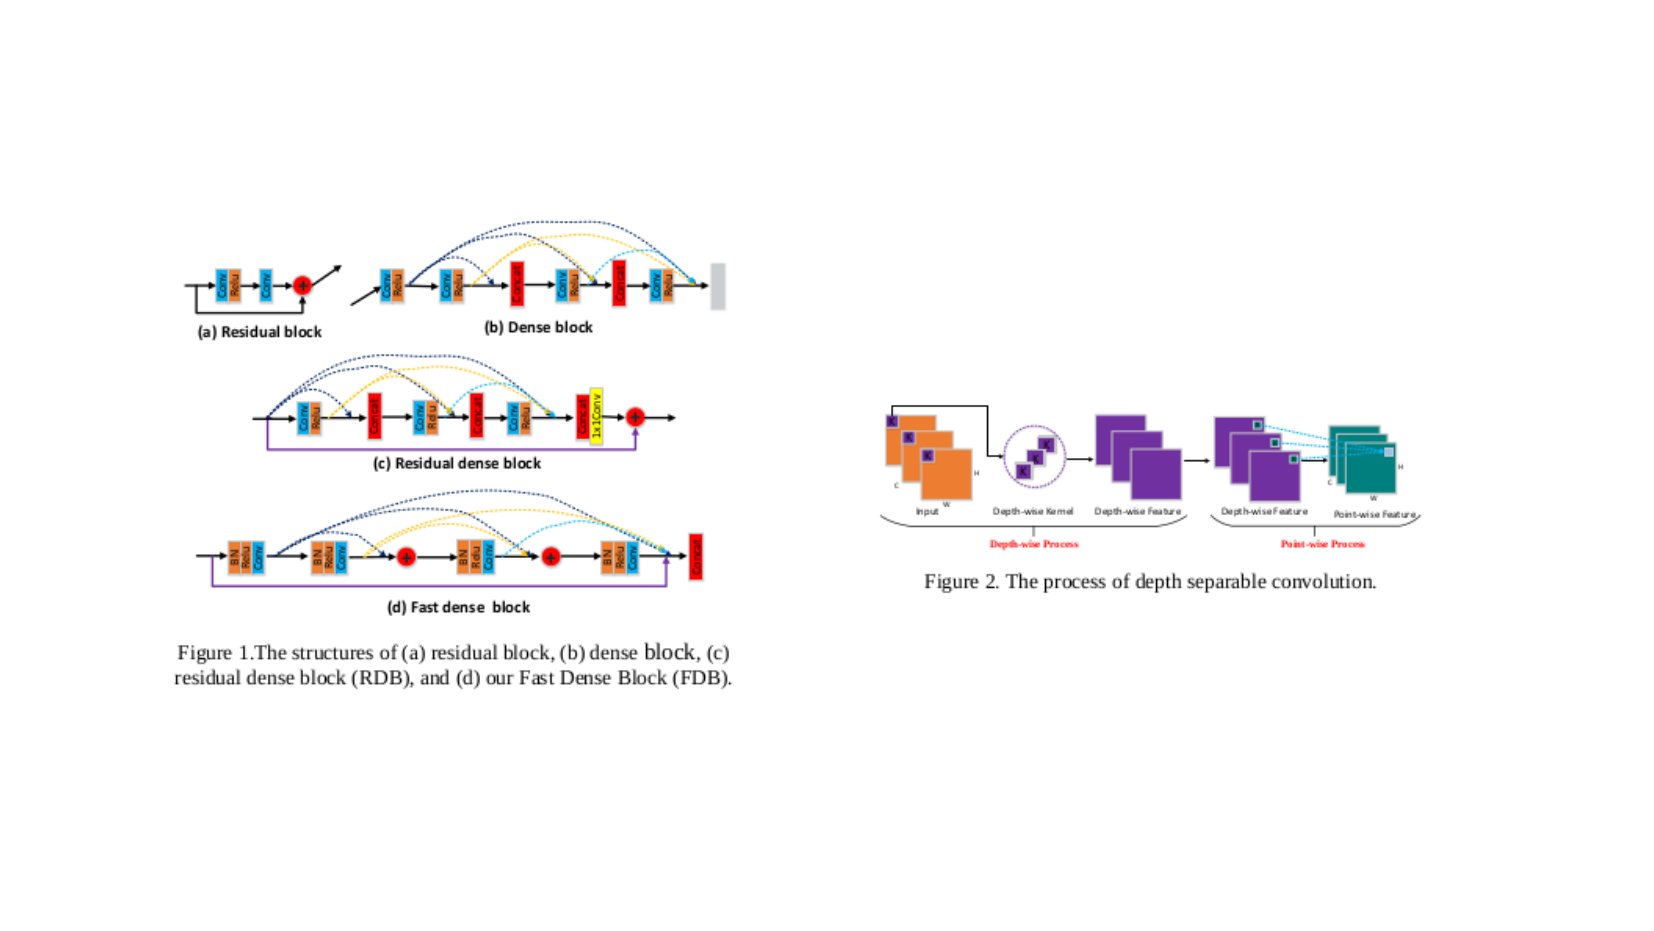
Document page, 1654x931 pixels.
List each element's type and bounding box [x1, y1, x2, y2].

picture [840, 368, 1444, 616]
picture [173, 206, 751, 706]
